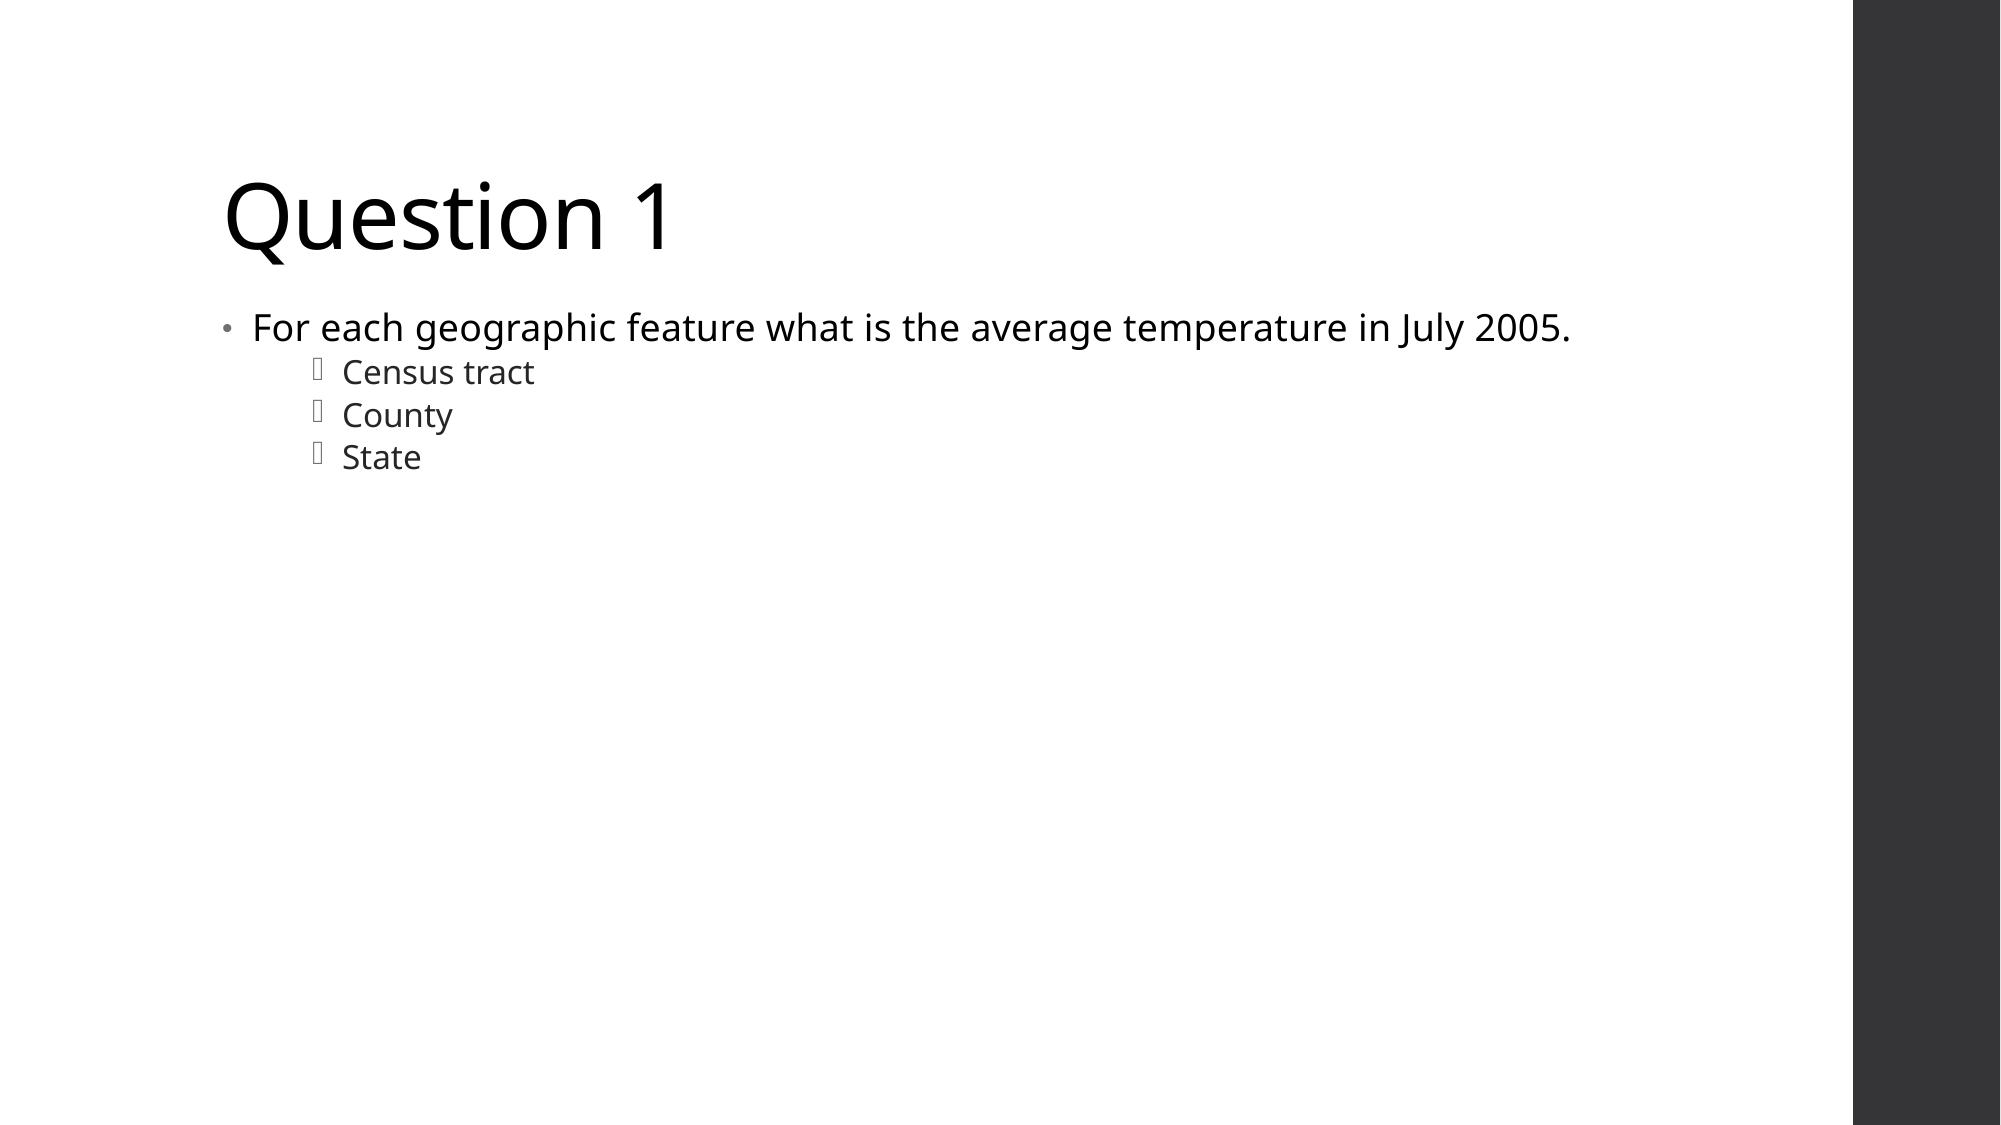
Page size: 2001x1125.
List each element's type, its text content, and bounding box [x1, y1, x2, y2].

list For each geographic feature what is the average temperature in July 2005. Census tract County State [206, 299, 1617, 1014]
title Question 1 [206, 60, 1797, 278]
